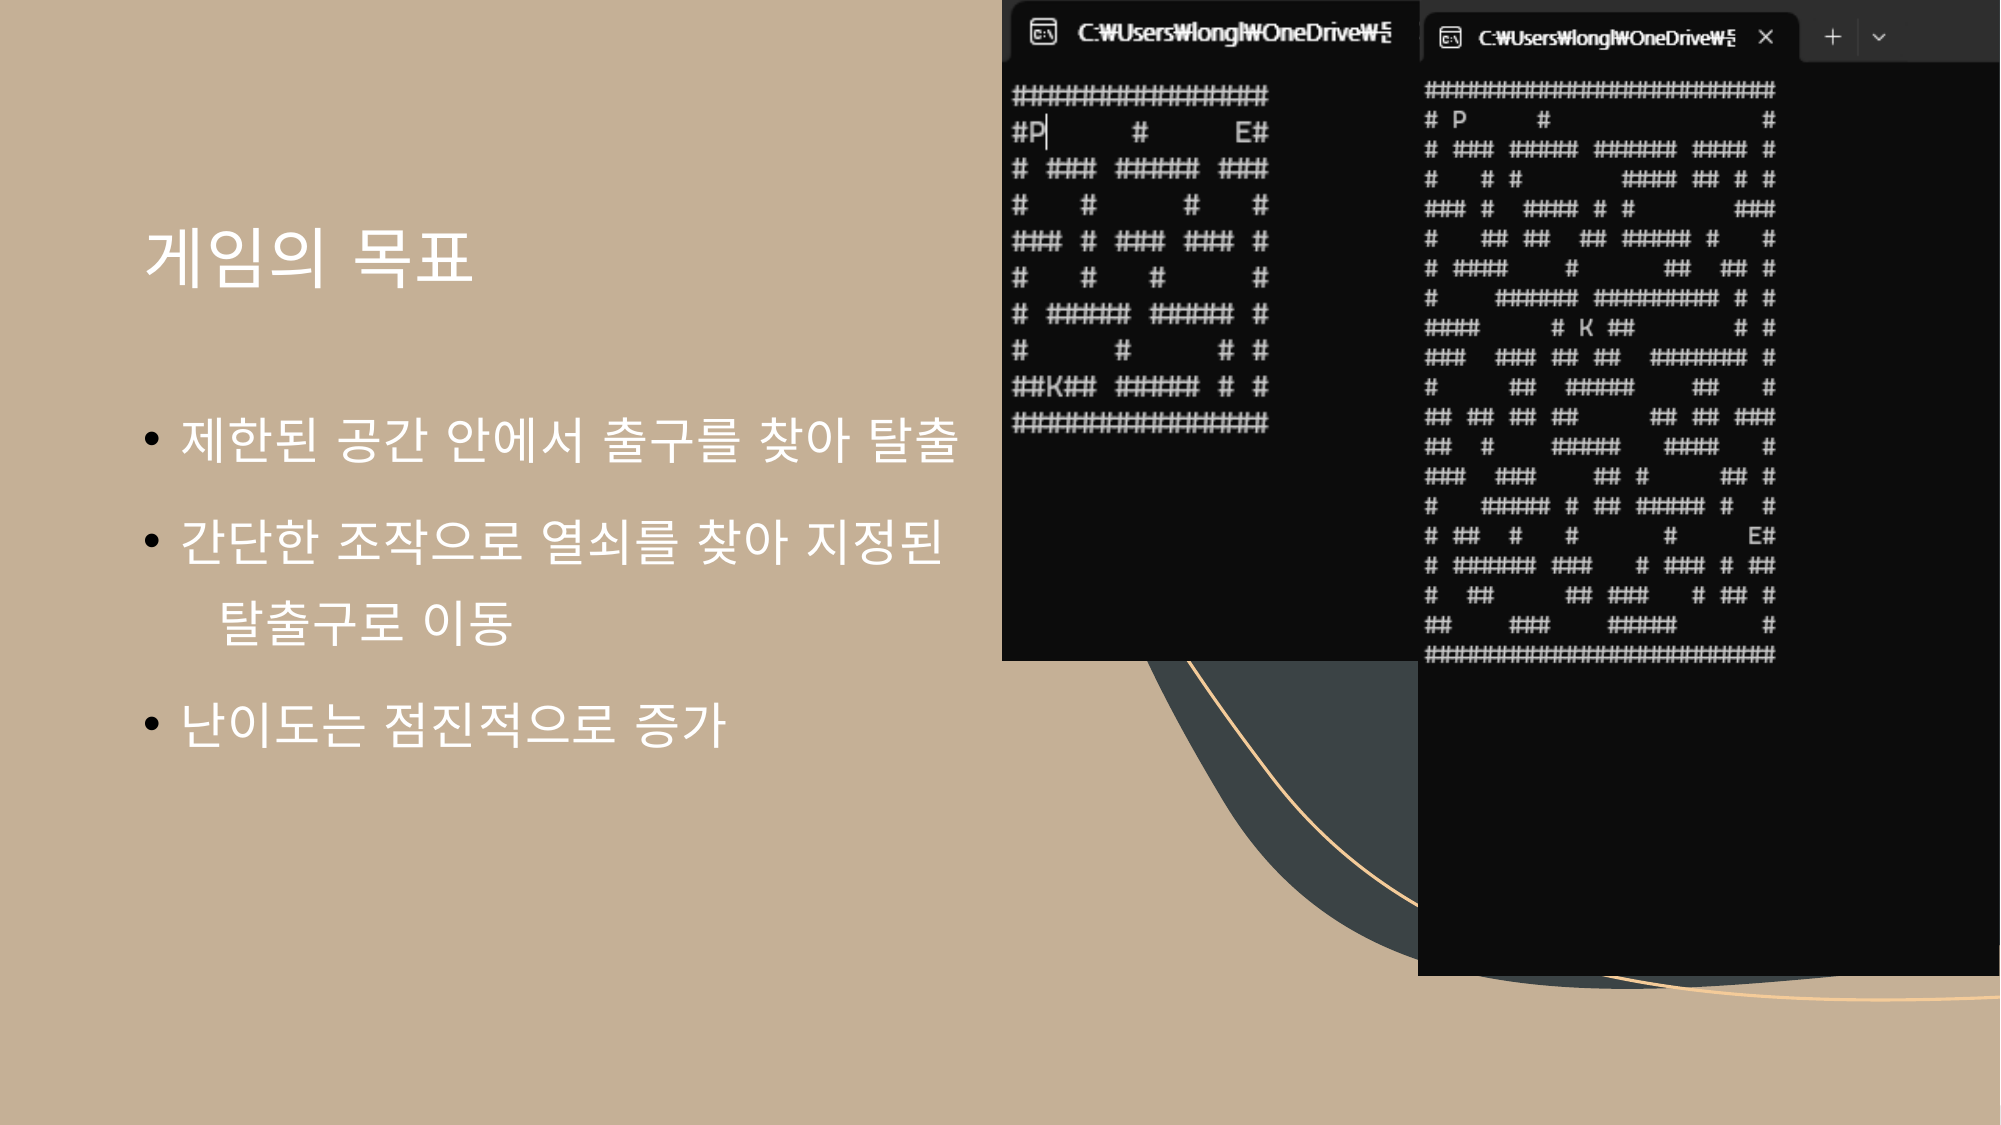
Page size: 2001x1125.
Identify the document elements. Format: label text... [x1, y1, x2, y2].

list 제한된 공간 안에서 출구를 찾아 탈출 간단한 조작으로 열쇠를 찾아 지정된 탈출구로 이동 난이도는 점진적으로 증가 [125, 376, 1001, 1000]
picture [834, 0, 2000, 978]
title 게임의 목표 [125, 125, 834, 376]
text_box [1633, 978, 2000, 998]
text_box [0, 0, 2000, 1125]
